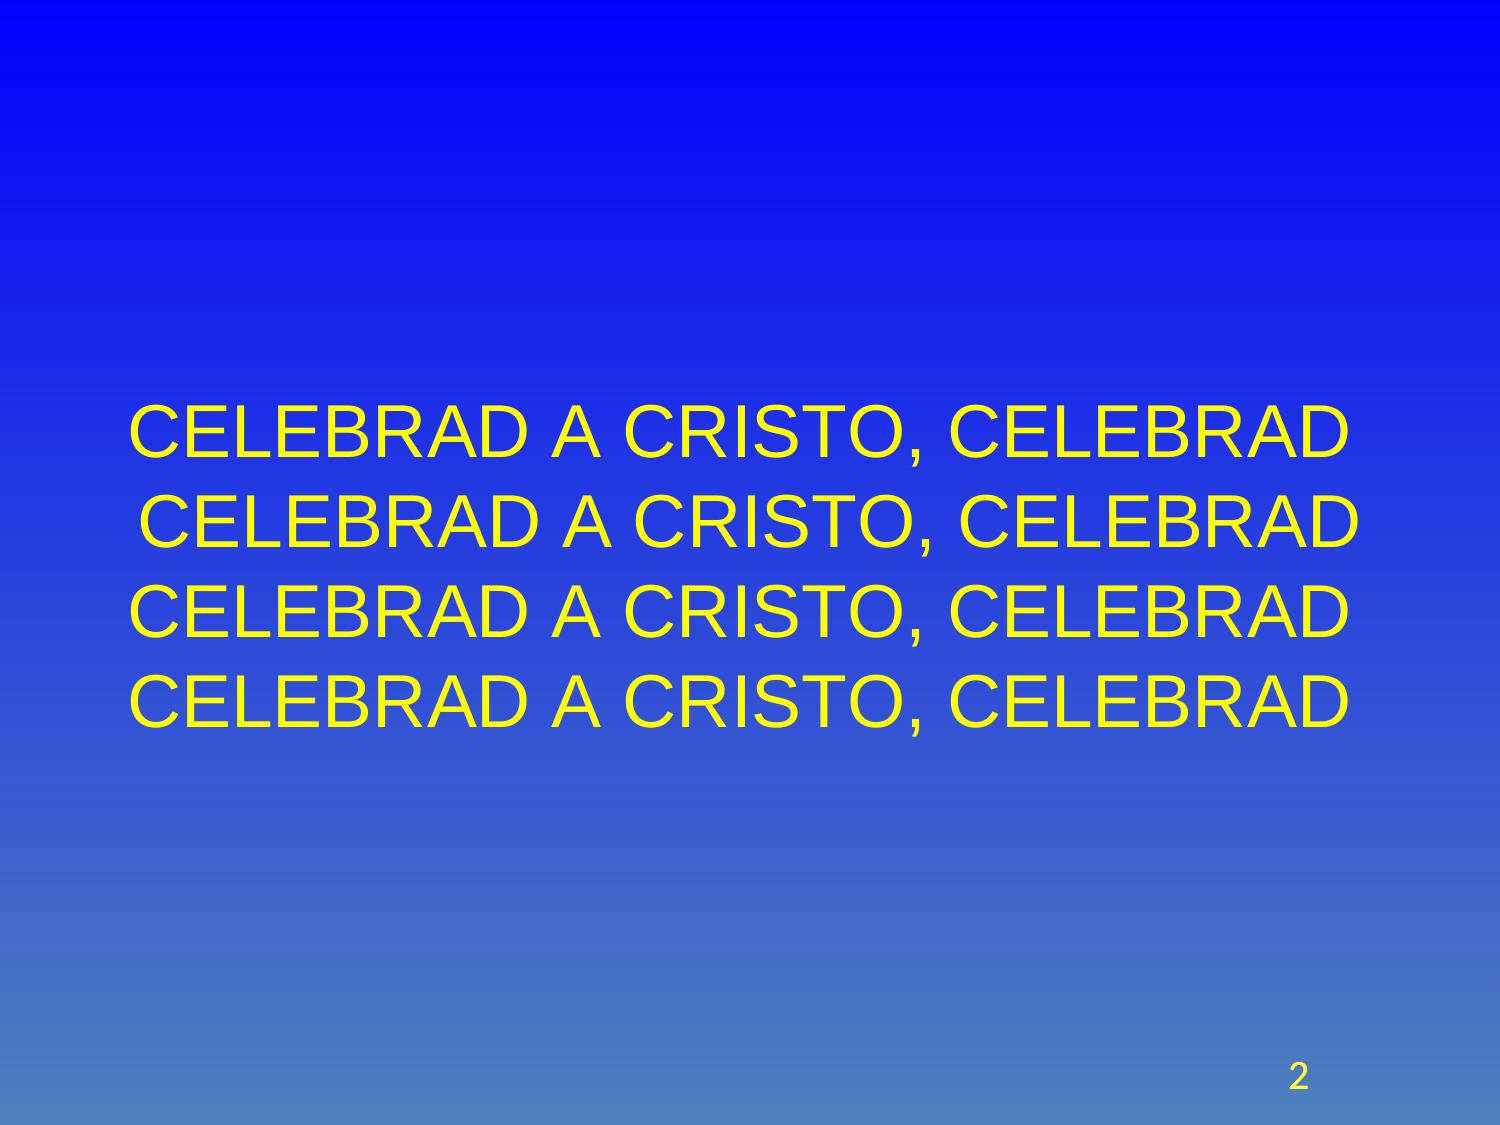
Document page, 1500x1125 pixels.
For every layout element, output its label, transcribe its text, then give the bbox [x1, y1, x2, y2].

text_box <número> [974, 1042, 1325, 1103]
text_box CELEBRAD A CRISTO, CELEBRAD CELEBRAD A CRISTO, CELEBRAD CELEBRAD A CRISTO, CELEBRAD CELEBRAD A CRISTO, CELEBRAD [75, 468, 1426, 657]
